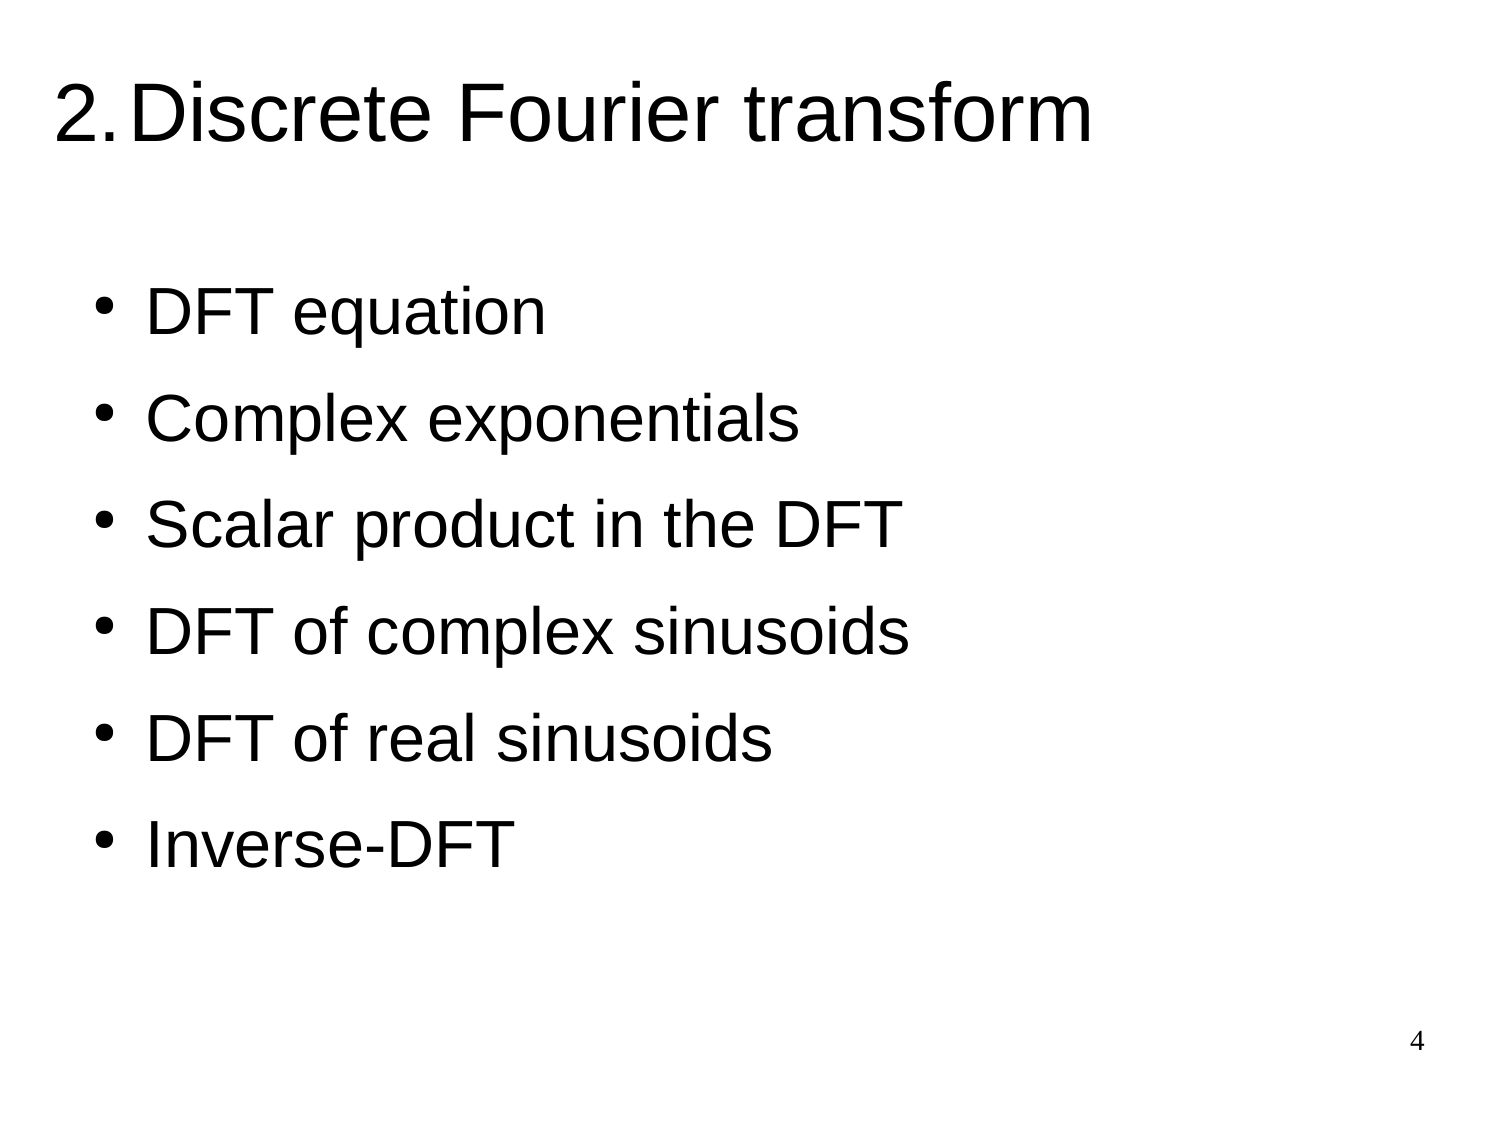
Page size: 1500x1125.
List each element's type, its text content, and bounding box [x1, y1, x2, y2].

list DFT equation Complex exponentials Scalar product in the DFT DFT of complex sinusoids DFT of real sinusoids Inverse-DFT [75, 263, 1425, 1006]
title 2. Discrete Fourier transform [53, 18, 1403, 207]
